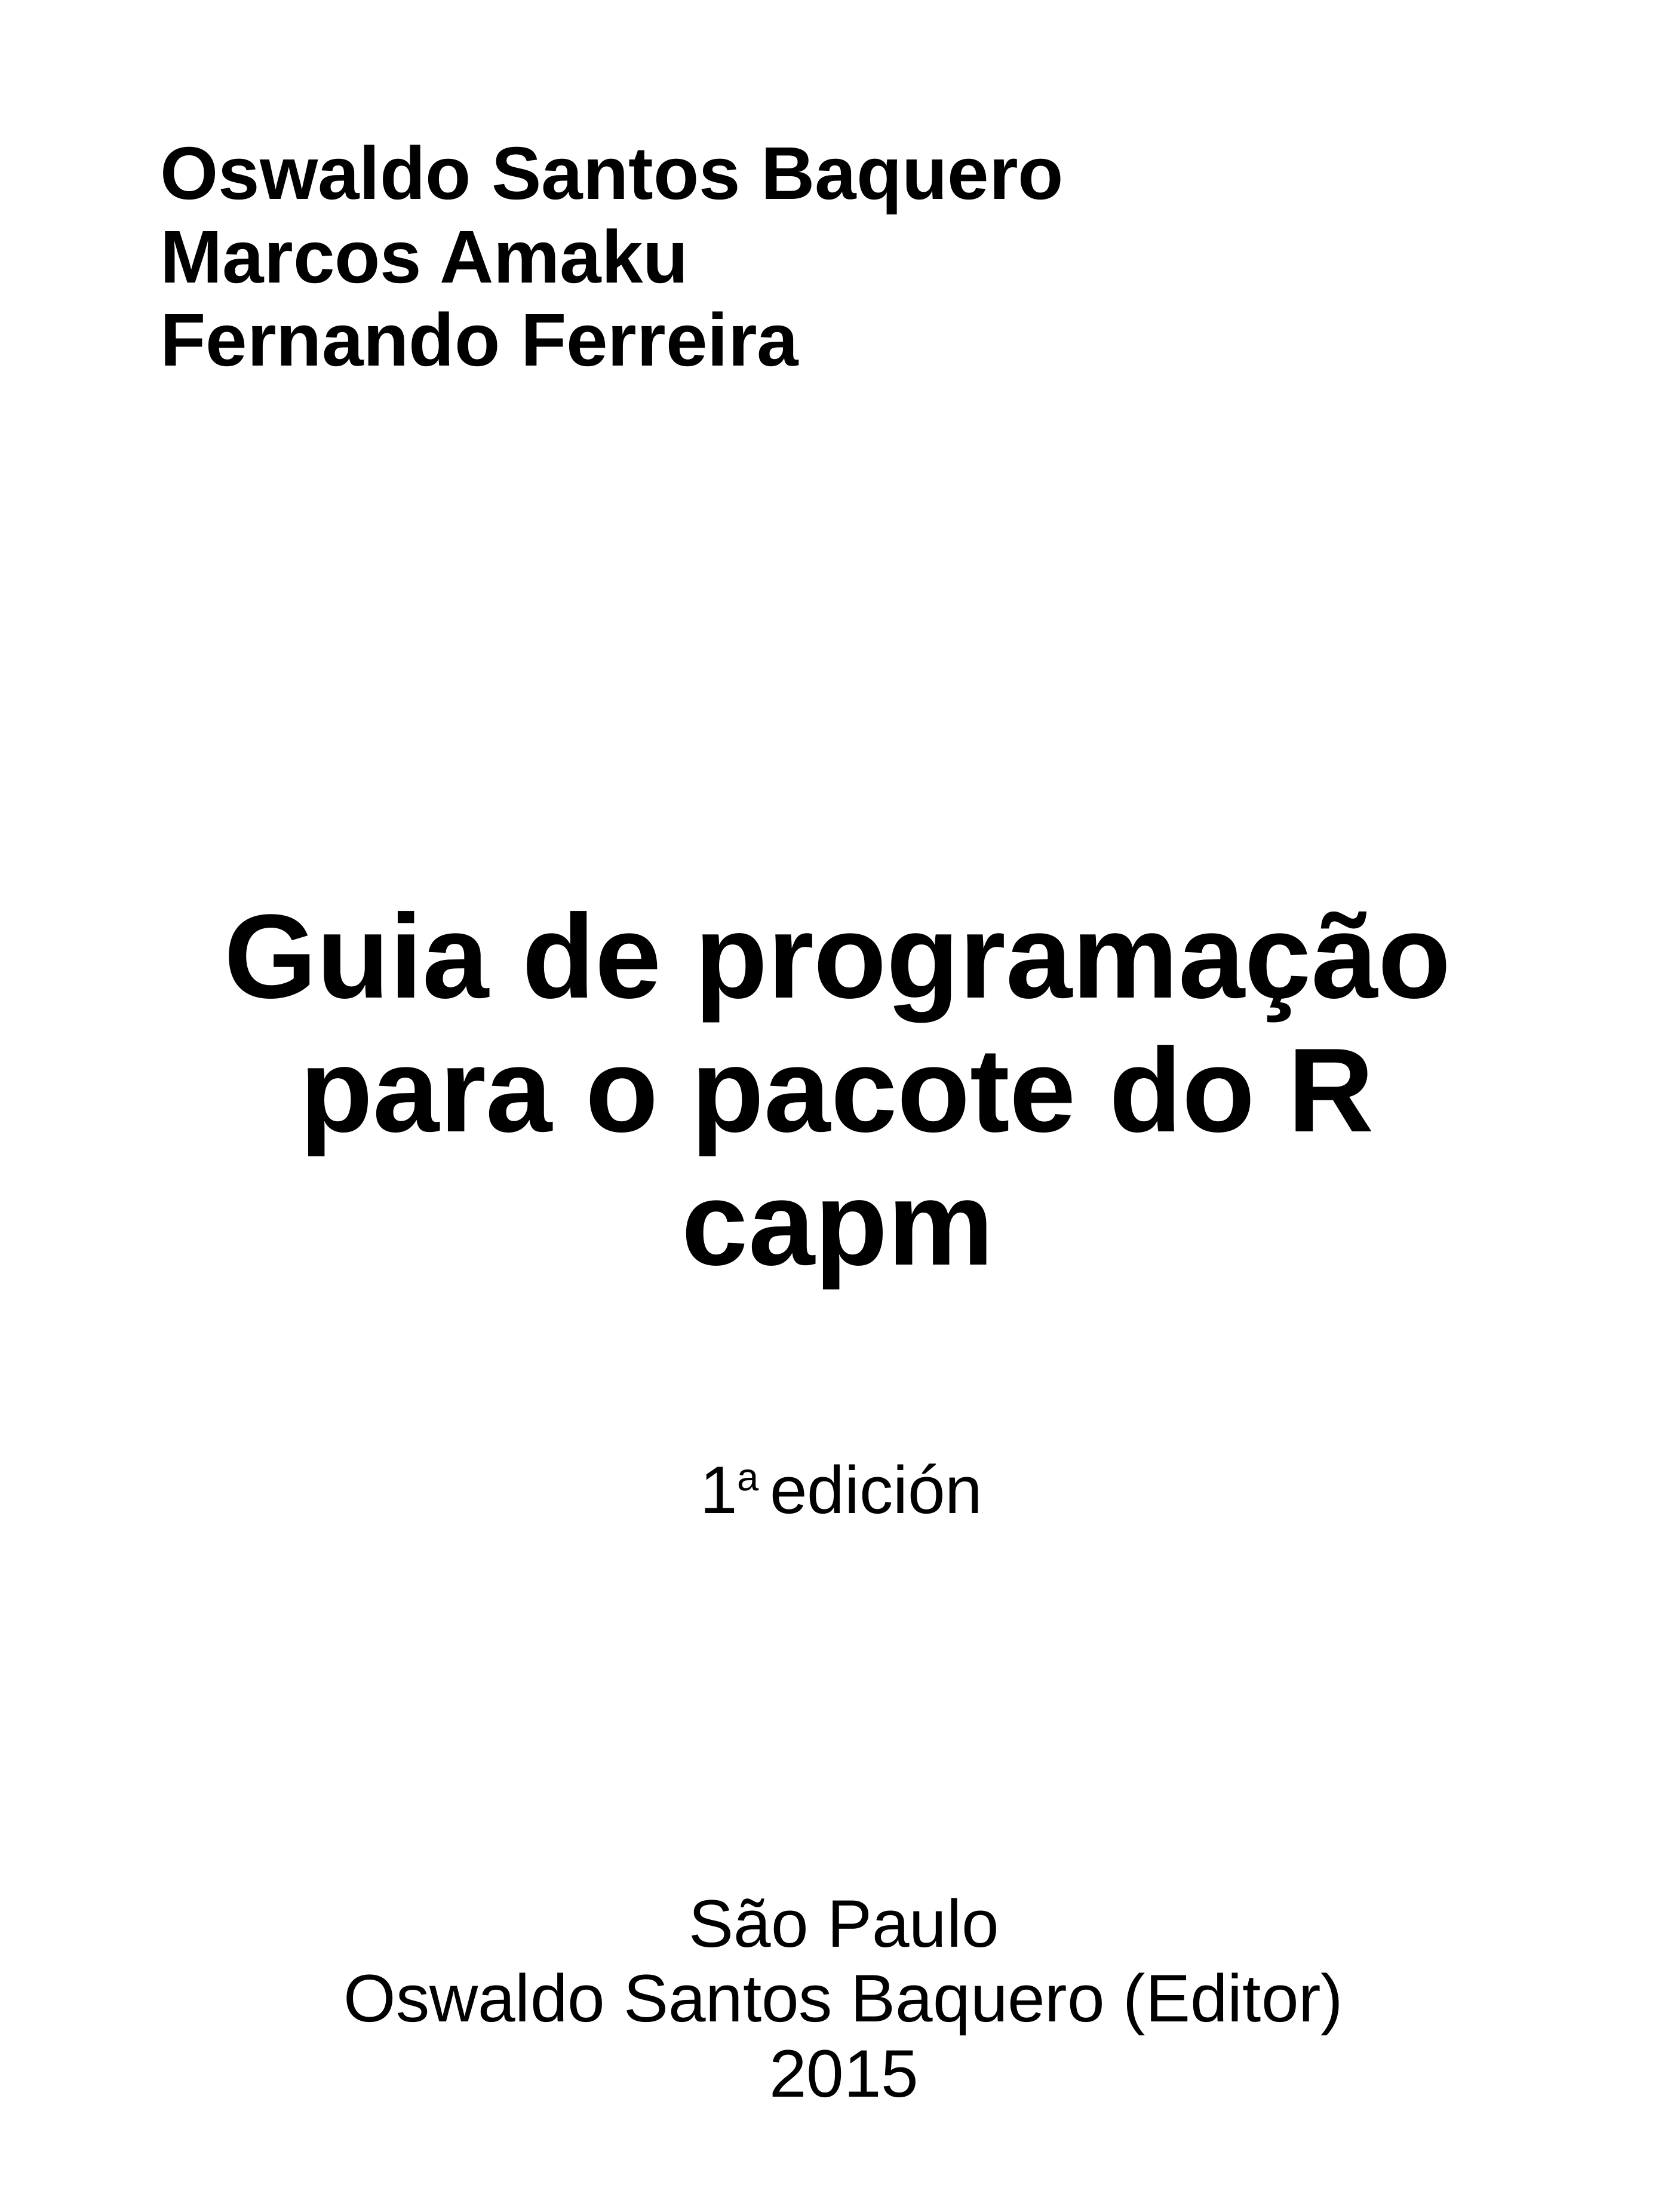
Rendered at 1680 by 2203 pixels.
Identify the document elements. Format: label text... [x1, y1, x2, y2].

text_box Guia de programação para o pacote do R capm [215, 885, 1475, 1296]
text_box 1a edición [691, 1448, 1002, 1538]
text_box São Paulo Oswaldo Santos Baquero (Editor) 2015 [335, 1882, 1355, 2117]
text_box Oswaldo Santos Baquero Marcos Amaku Fernando Ferreira [151, 127, 1267, 386]
